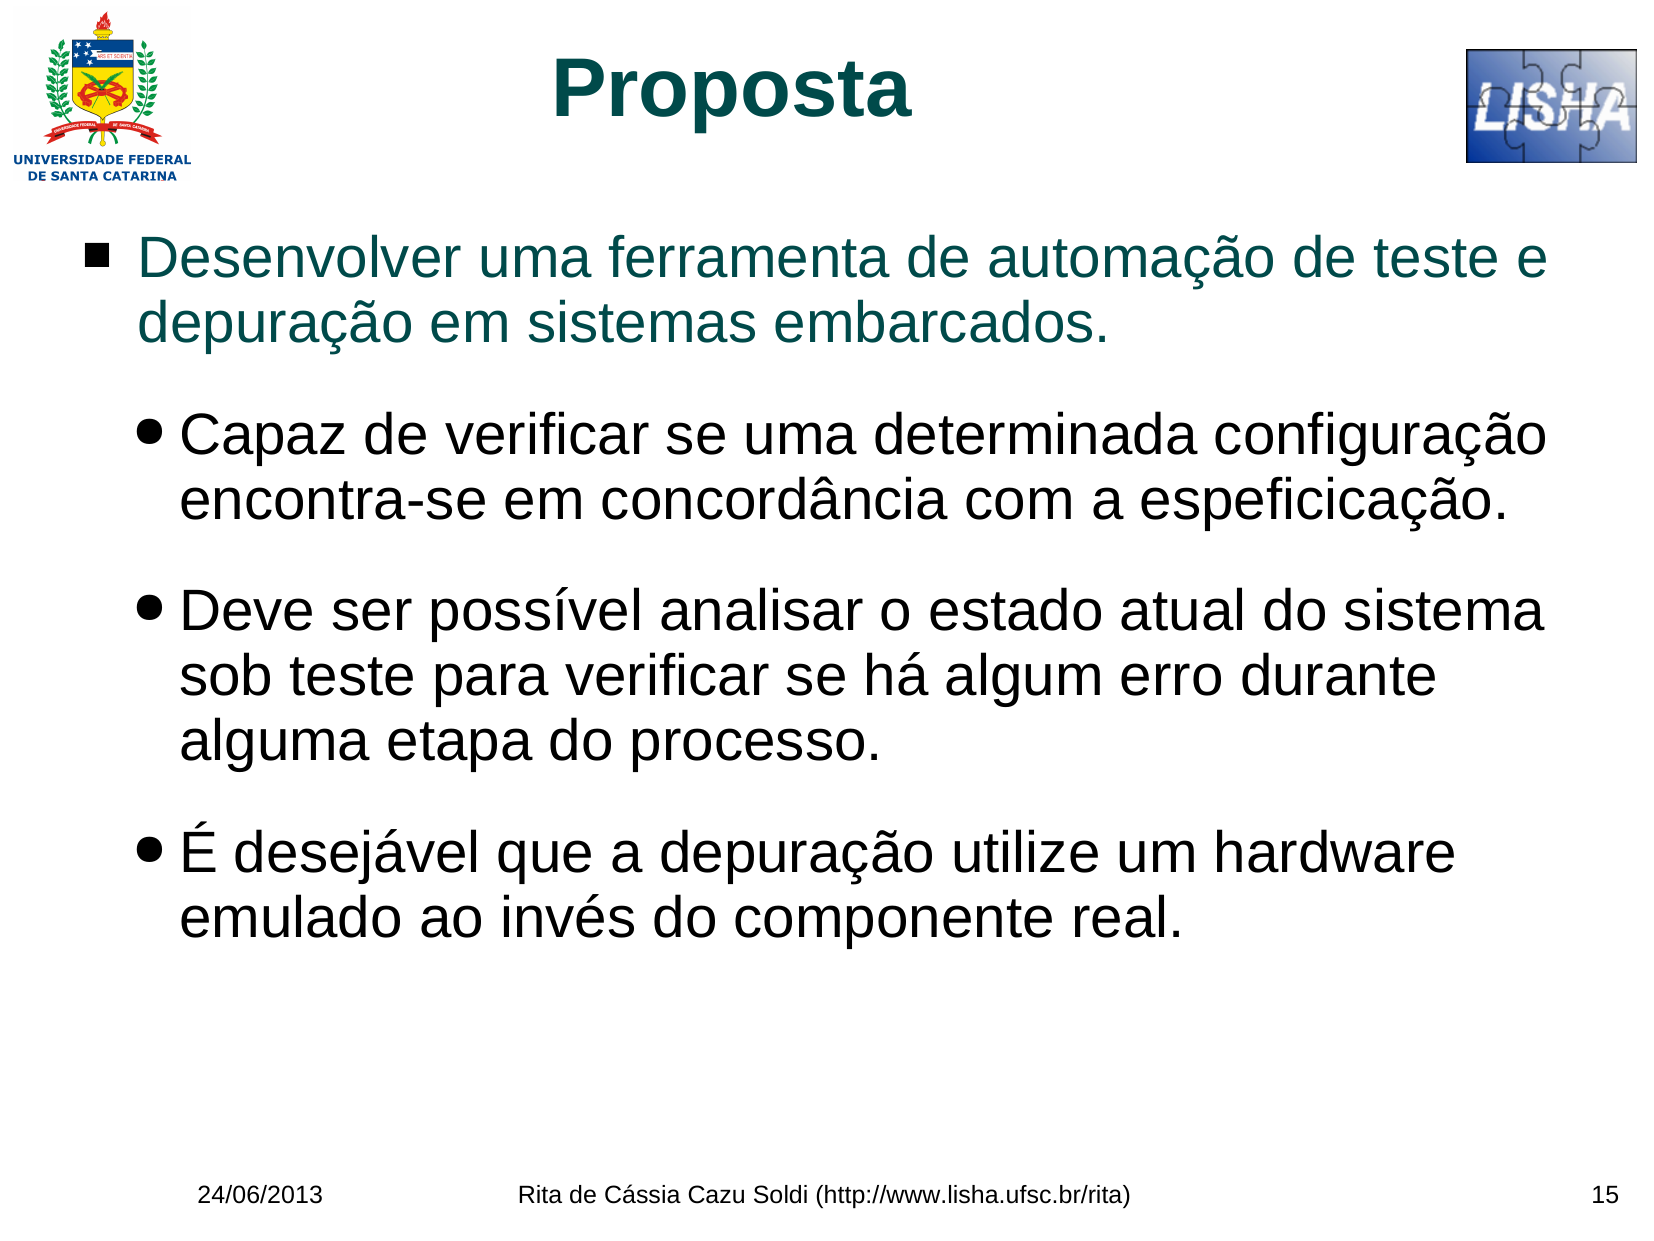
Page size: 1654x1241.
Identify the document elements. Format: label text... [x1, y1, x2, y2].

picture [1466, 49, 1637, 163]
title Proposta [37, 37, 1426, 151]
list Desenvolver uma ferramenta de automação de teste e depuração em sistemas embarcados. Capaz de verificar se uma determinada configuração encontra-se em concordância com a espeficicação. Deve ser possível analisar o estado atual do sistema sob teste para verificar se há algum erro durante alguma etapa do processo. É desejável que a depuração utilize um hardware emulado ao invés do componente real. [37, 225, 1613, 1163]
picture [13, 6, 191, 181]
